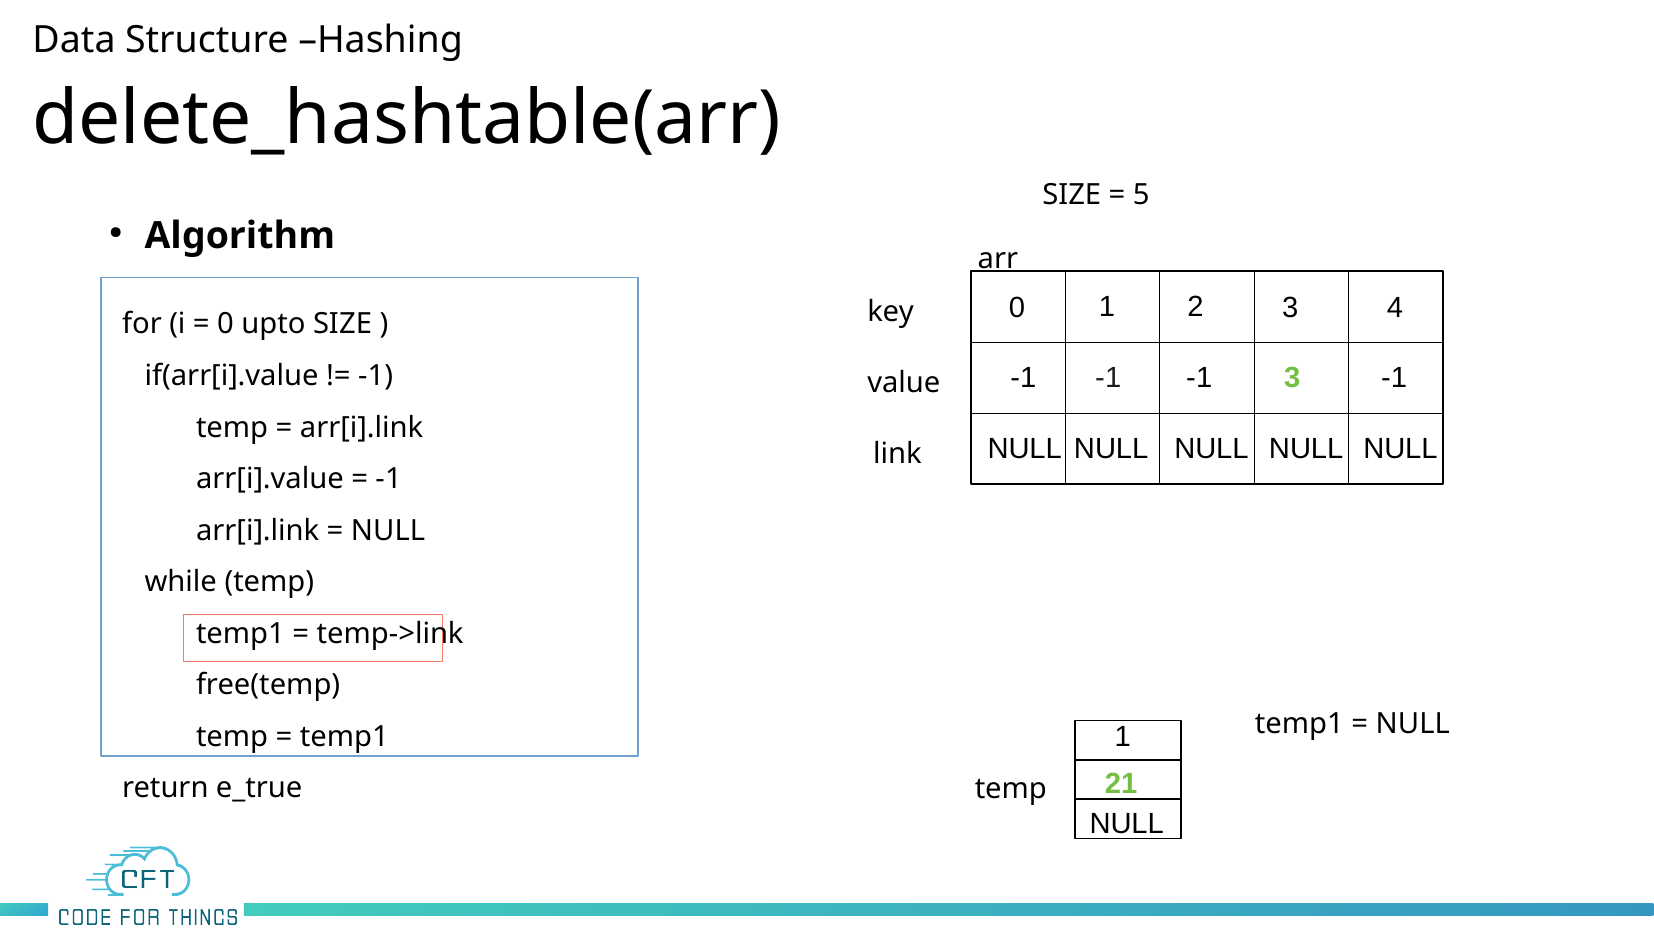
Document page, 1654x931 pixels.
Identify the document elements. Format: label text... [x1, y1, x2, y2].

text_box [1146, 720, 1182, 839]
text_box 3 [1269, 353, 1325, 402]
text_box for (i = 0 upto SIZE ) if(arr[i].value != -1) temp = arr[i].link arr[i].value = -1 arr[i].link = NULL while (temp) temp1 = temp->link free(temp) temp = temp1 return e_true [107, 295, 851, 886]
text_box temp [960, 759, 1091, 809]
text_box 1 [1084, 282, 1131, 331]
text_box [1255, 414, 1348, 424]
text_box [970, 280, 1065, 342]
text_box [1349, 343, 1444, 413]
title Data Structure –Hashing delete_hashtable(arr) [32, 12, 1630, 166]
text_box [1160, 343, 1254, 413]
picture [59, 846, 237, 925]
text_box Algorithm [94, 200, 886, 269]
text_box [1160, 414, 1254, 424]
text_box [1255, 271, 1348, 342]
text_box NULL [1074, 799, 1179, 847]
text_box [1160, 473, 1254, 484]
text_box [1255, 473, 1348, 484]
text_box [1018, 414, 1065, 424]
text_box [100, 277, 638, 756]
text_box -1 [1366, 353, 1422, 402]
text_box NULL [972, 424, 1059, 473]
text_box value [852, 353, 1018, 437]
text_box -1 [995, 353, 1052, 402]
text_box NULL [1254, 424, 1348, 473]
text_box arr [963, 230, 1141, 280]
text_box link [858, 424, 1004, 474]
text_box 21 [1091, 759, 1170, 808]
text_box [1066, 343, 1159, 413]
text_box [1349, 271, 1444, 342]
text_box [1066, 414, 1159, 424]
text_box [1066, 271, 1159, 342]
text_box [1074, 720, 1099, 759]
text_box NULL [1348, 424, 1453, 473]
text_box [1255, 343, 1348, 413]
text_box 4 [1372, 283, 1419, 331]
text_box temp1 = NULL [1240, 695, 1489, 745]
text_box key [852, 283, 1018, 353]
text_box 1 [1099, 712, 1146, 759]
text_box [1349, 414, 1444, 424]
text_box [970, 473, 1065, 484]
text_box [1018, 343, 1065, 413]
text_box SIZE = 5 [1027, 166, 1205, 216]
text_box NULL [1164, 424, 1254, 473]
text_box [1066, 473, 1159, 484]
text_box 0 [994, 283, 1041, 332]
text_box -1 [1171, 353, 1228, 402]
text_box [1160, 271, 1254, 342]
text_box -1 [1080, 353, 1136, 402]
text_box NULL [1059, 424, 1164, 473]
text_box 2 [1172, 282, 1219, 331]
text_box 3 [1267, 283, 1314, 331]
text_box [1349, 473, 1444, 484]
